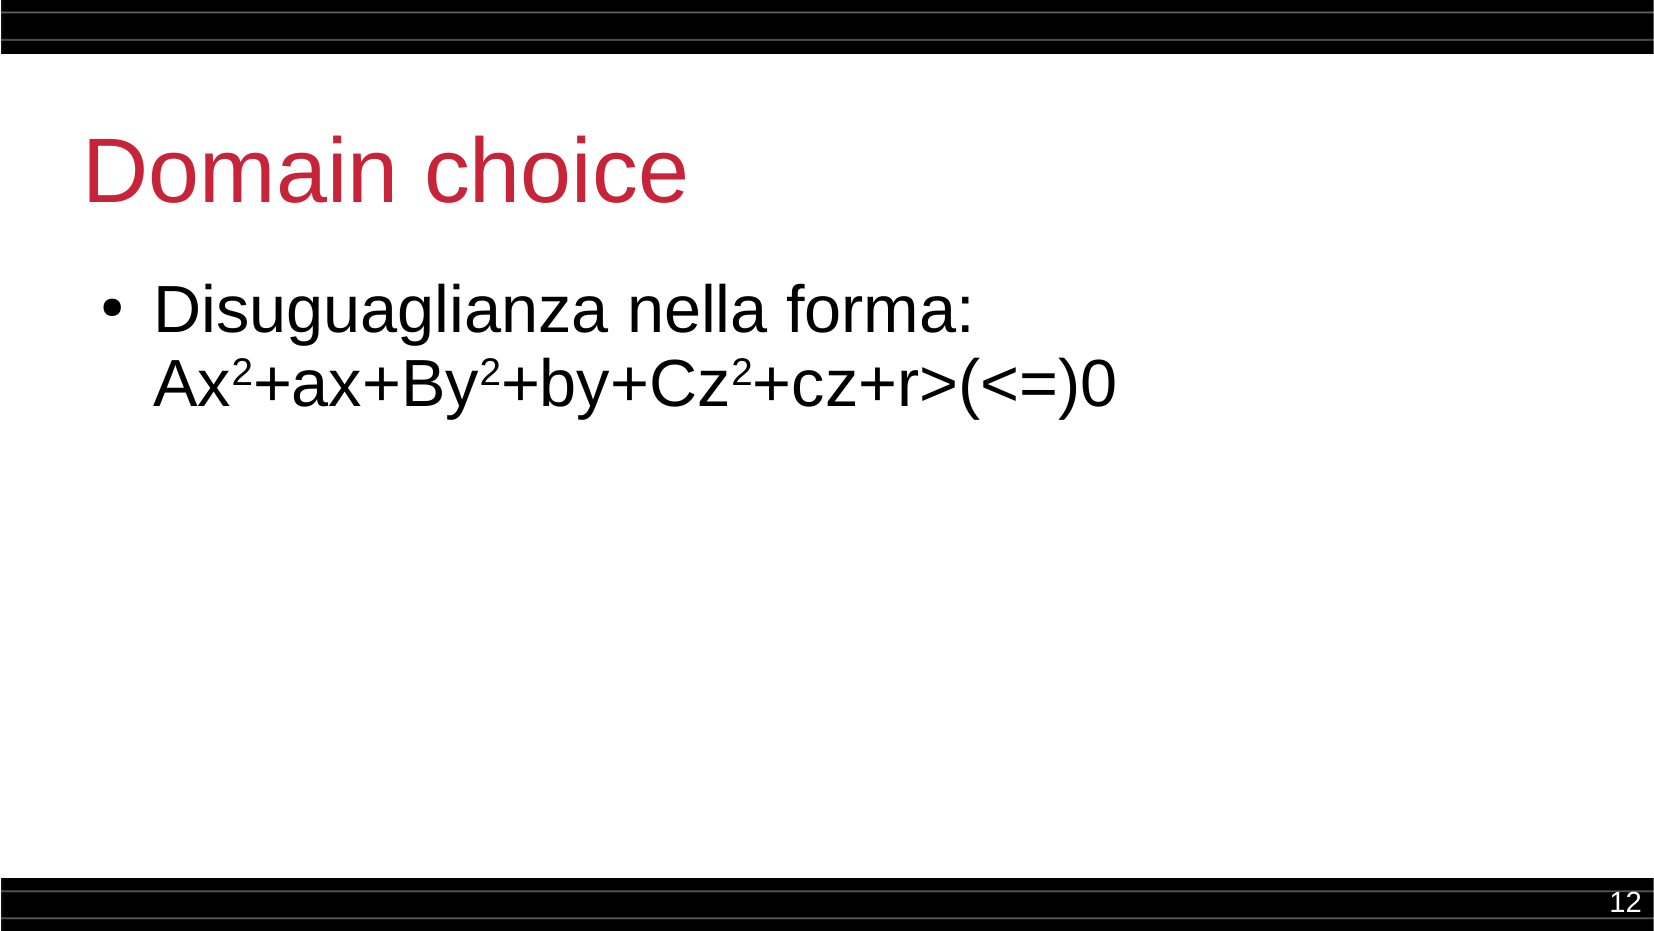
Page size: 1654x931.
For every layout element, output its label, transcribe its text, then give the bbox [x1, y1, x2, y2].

list Disuguaglianza nella forma: Ax2+ax+By2+by+Cz2+cz+r>(<=)0 [82, 271, 1571, 851]
picture [1, 878, 1654, 931]
picture [1, 0, 1654, 54]
title Domain choice [82, 92, 1571, 249]
